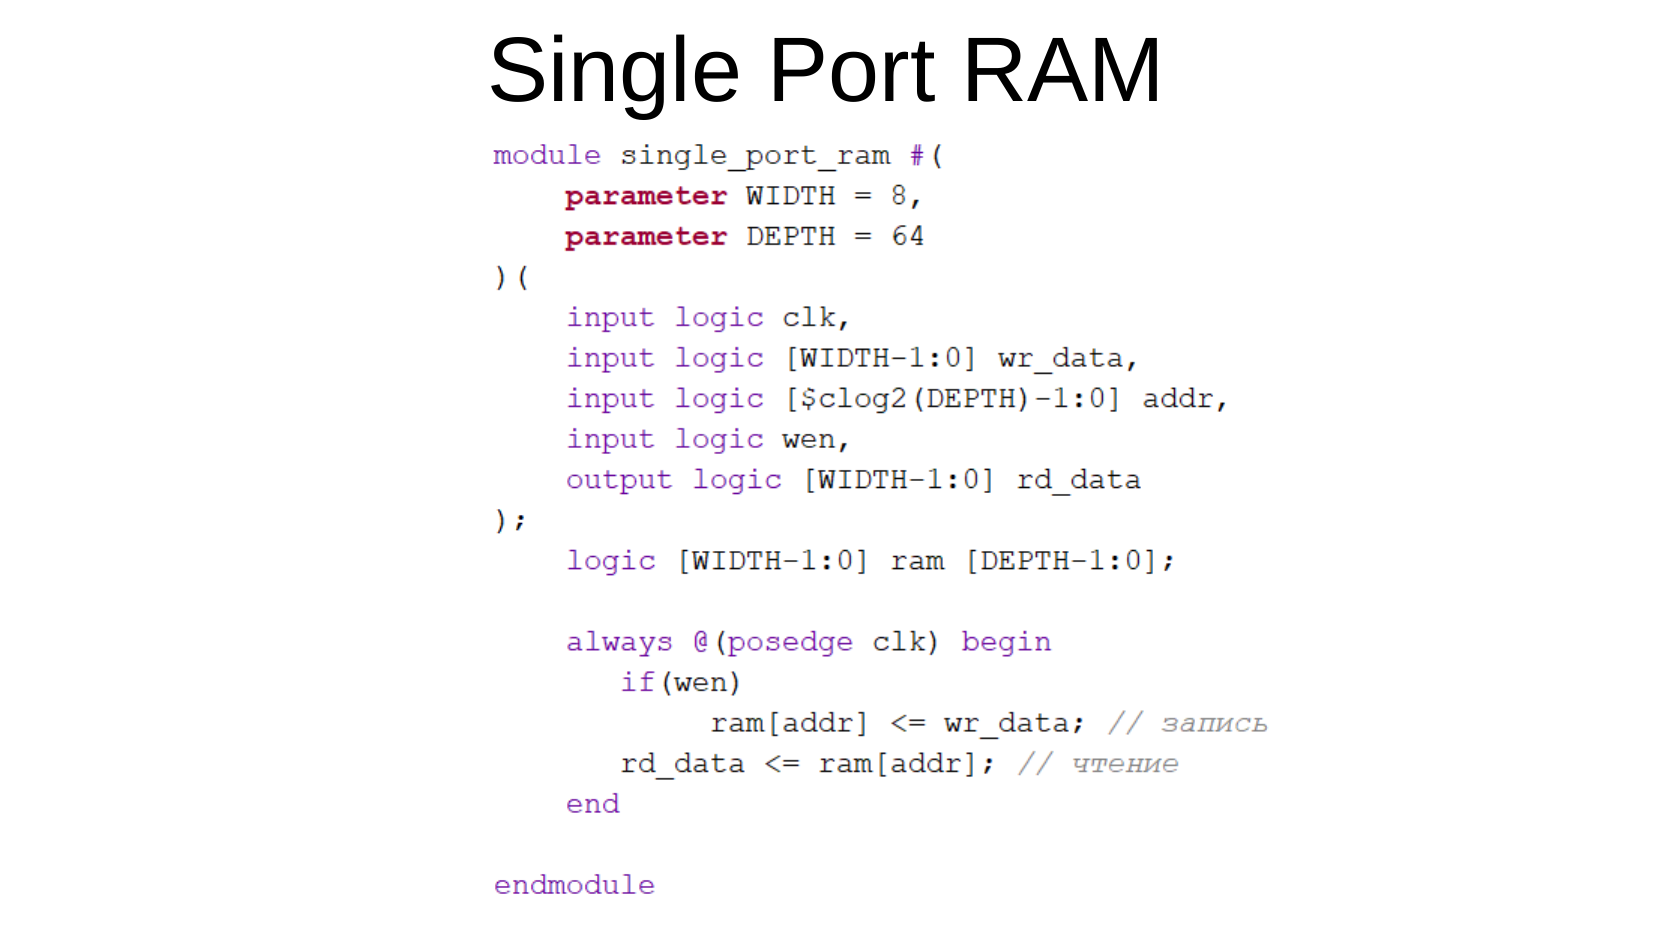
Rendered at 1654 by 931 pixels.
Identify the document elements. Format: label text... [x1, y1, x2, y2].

title Single Port RAM [82, 18, 1571, 122]
picture [482, 137, 1288, 903]
